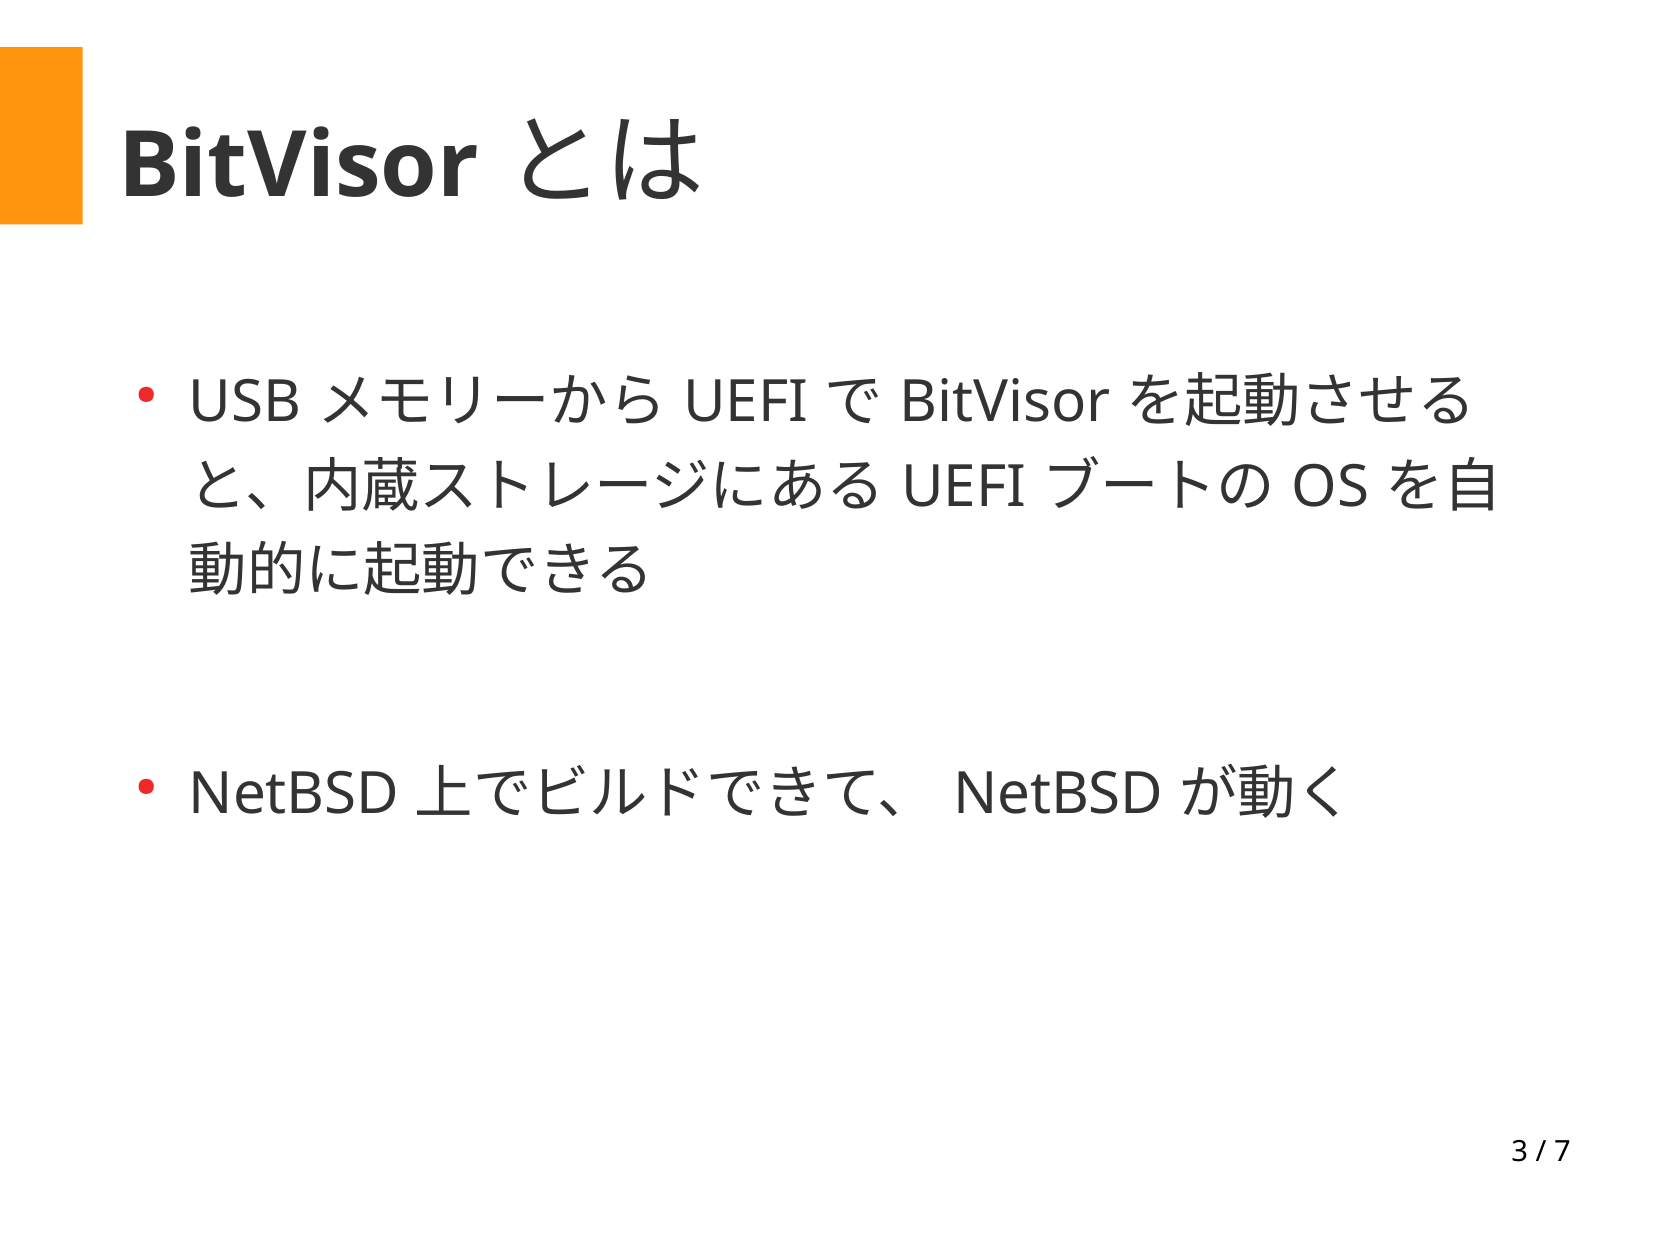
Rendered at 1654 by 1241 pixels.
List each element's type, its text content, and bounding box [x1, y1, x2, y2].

title BitVisorとは [118, 49, 1571, 257]
list USBメモリーからUEFIでBitVisorを起動させると、内蔵ストレージにあるUEFIブートのOSを自動的に起動できる NetBSD上でビルドできて、NetBSDが動く [118, 354, 1536, 1074]
